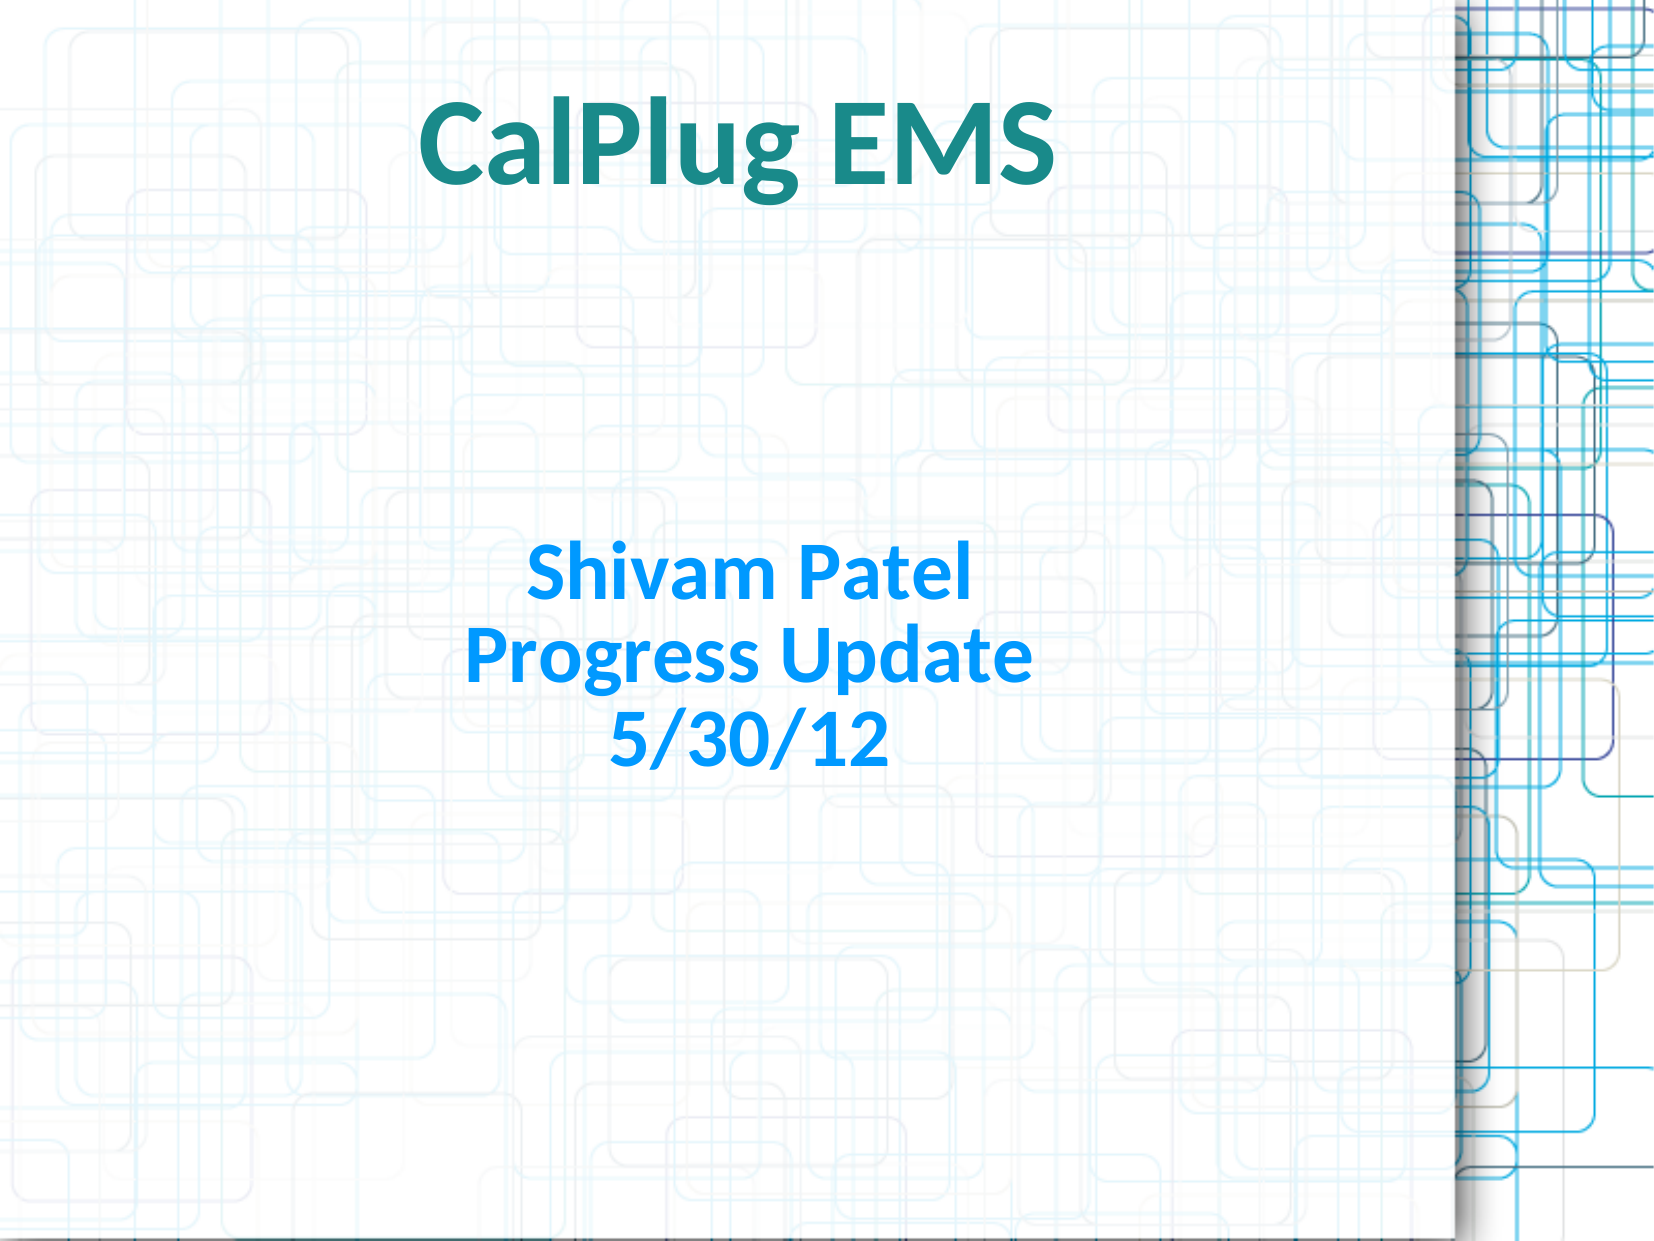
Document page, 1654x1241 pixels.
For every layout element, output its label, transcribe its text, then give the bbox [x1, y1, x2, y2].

picture [0, 0, 1654, 1241]
title CalPlug EMS [59, 49, 1418, 257]
subtitle Shivam Patel Progress Update 5/30/12 [82, 290, 1418, 1109]
